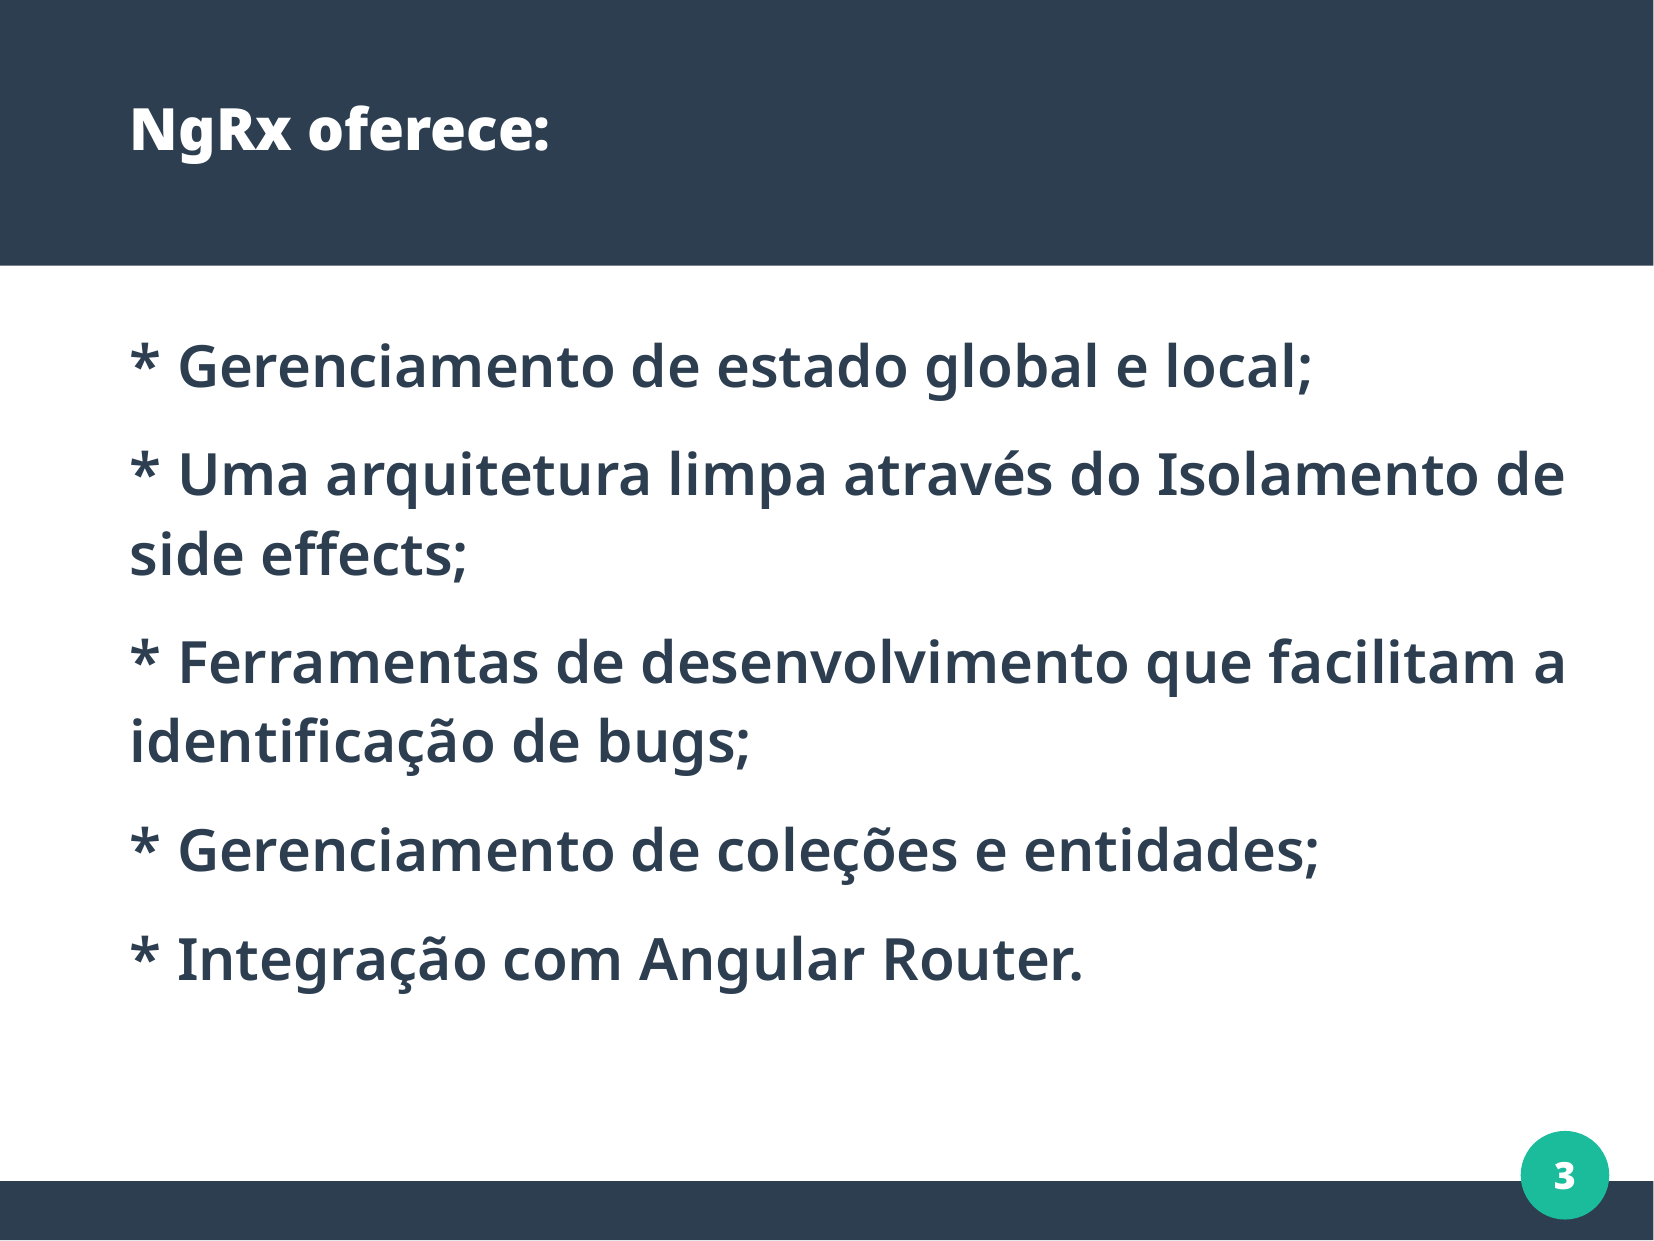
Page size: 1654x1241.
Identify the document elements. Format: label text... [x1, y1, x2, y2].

list * Gerenciamento de estado global e local; * Uma arquitetura limpa através do Isolamento de side effects; * Ferramentas de desenvolvimento que facilitam a identificação de bugs; * Gerenciamento de coleções e entidades; * Integração com Angular Router. [59, 324, 1595, 1152]
title NgRx oferece: [59, 49, 1595, 207]
